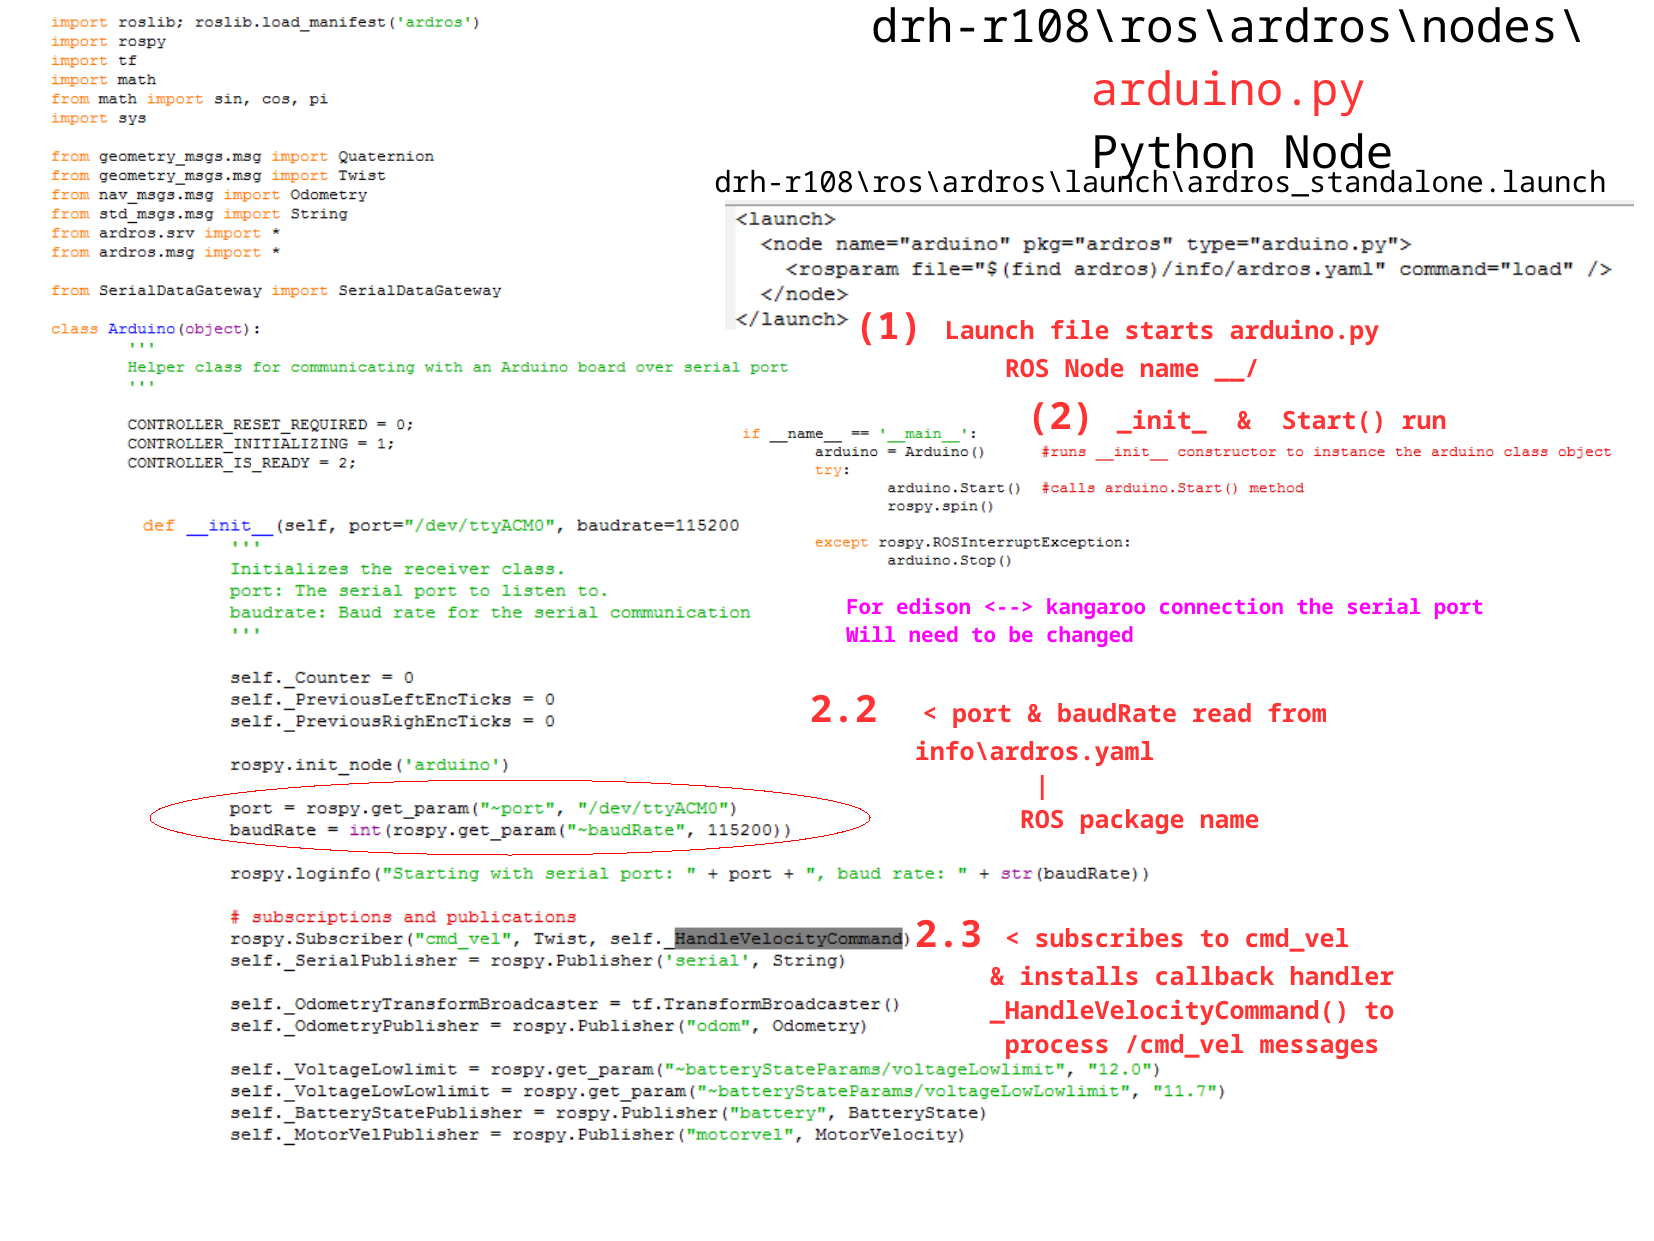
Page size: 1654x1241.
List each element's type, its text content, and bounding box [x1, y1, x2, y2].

picture [45, 4, 1636, 1163]
text_box (2) _init_ & Start() run [1012, 382, 1469, 436]
text_box For edison <--> kangaroo connection the serial port Will need to be changed [831, 585, 1576, 663]
text_box 2.3 < subscribes to cmd_vel & installs callback handler _HandleVelocityCommand() to process /cmd_vel messages [900, 900, 1606, 1028]
title drh-r108\ros\ardros\nodes\ arduino.py Python Node [821, 19, 1636, 157]
text_box drh-r108\ros\ardros\launch\ardros_standalone.launch [699, 153, 1634, 211]
text_box 2.2 < port & baudRate read from info\ardros.yaml | ROS package name [795, 675, 1366, 803]
text_box (1) Launch file starts arduino.py ROS Node name __/ [840, 292, 1403, 370]
